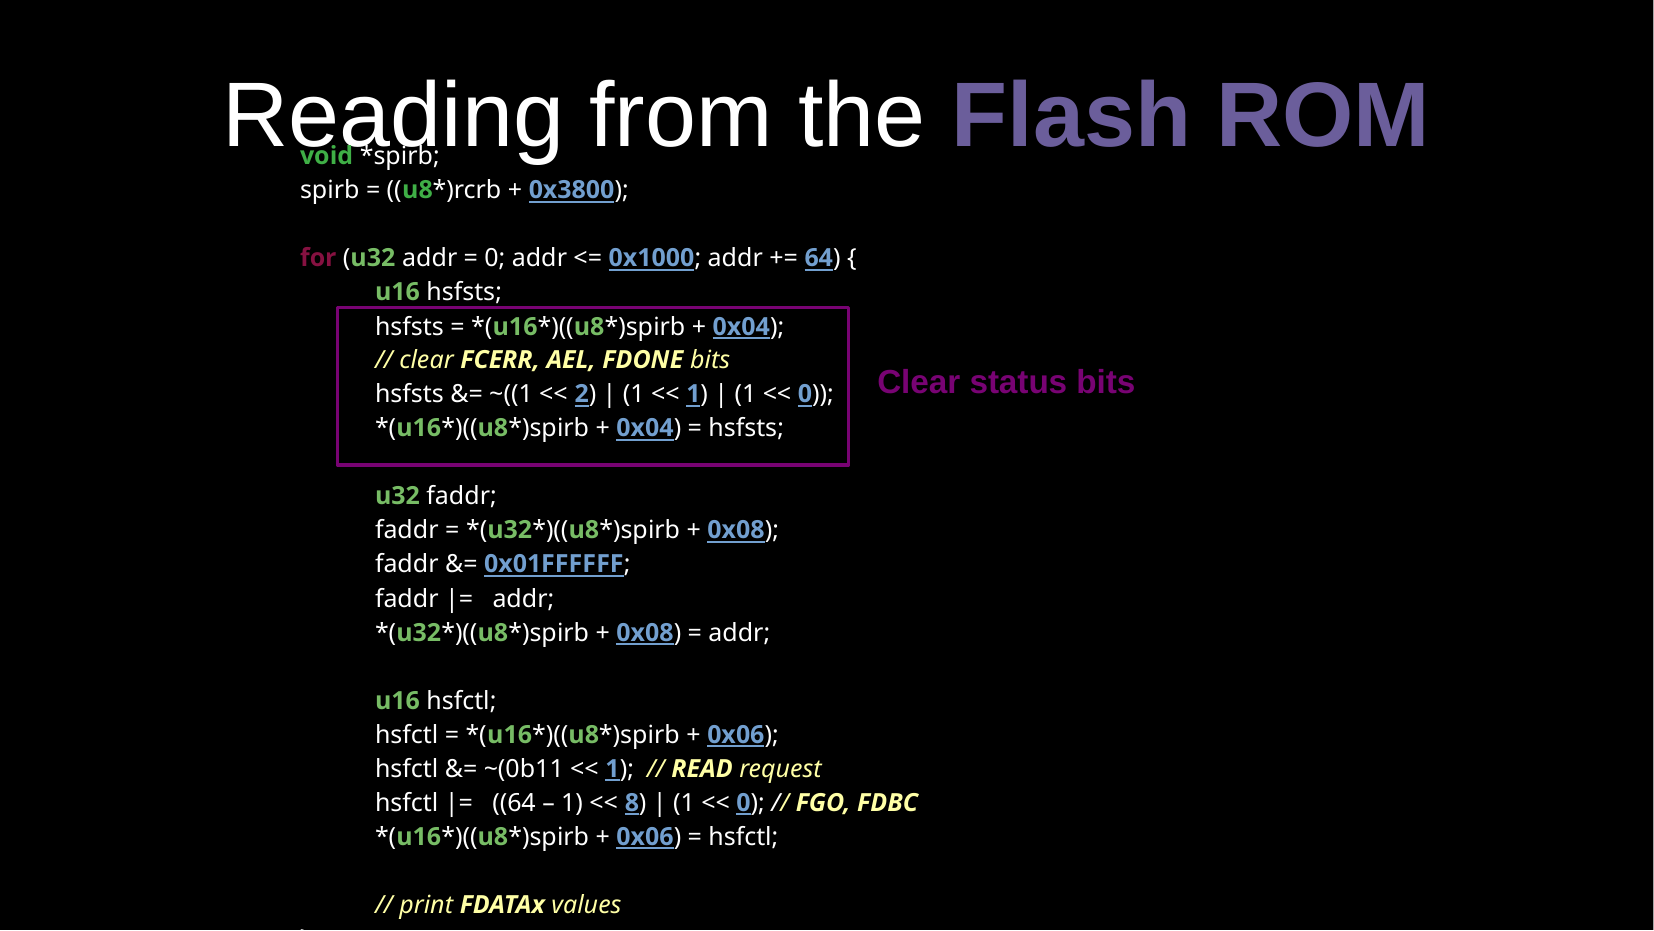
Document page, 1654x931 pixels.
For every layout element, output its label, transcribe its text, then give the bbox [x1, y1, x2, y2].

title Reading from the Flash ROM [82, 37, 1571, 193]
text_box void *spirb; spirb = ((u8*)rcrb + 0x3800); for (u32 addr = 0; addr <= 0x1000; addr += 64) { u16 hsfsts; hsfsts = *(u16*)((u8*)spirb + 0x04); // clear FCERR, AEL, FDONE bits hsfsts &= ~((1 << 2) | (1 << 1) | (1 << 0)); *(u16*)((u8*)spirb + 0x04) = hsfsts; u32 faddr; faddr = *(u32*)((u8*)spirb + 0x08); faddr &= 0x01FFFFFF; faddr |= addr; *(u32*)((u8*)spirb + 0x08) = addr; u16 hsfctl; hsfctl = *(u16*)((u8*)spirb + 0x06); hsfctl &= ~(0b11 << 1); // READ request hsfctl |= ((64 – 1) << 8) | (1 << 0); // FGO, FDBC *(u16*)((u8*)spirb + 0x06) = hsfctl; // print FDATAx values } [300, 186, 1501, 907]
text_box Clear status bits [862, 337, 1538, 427]
